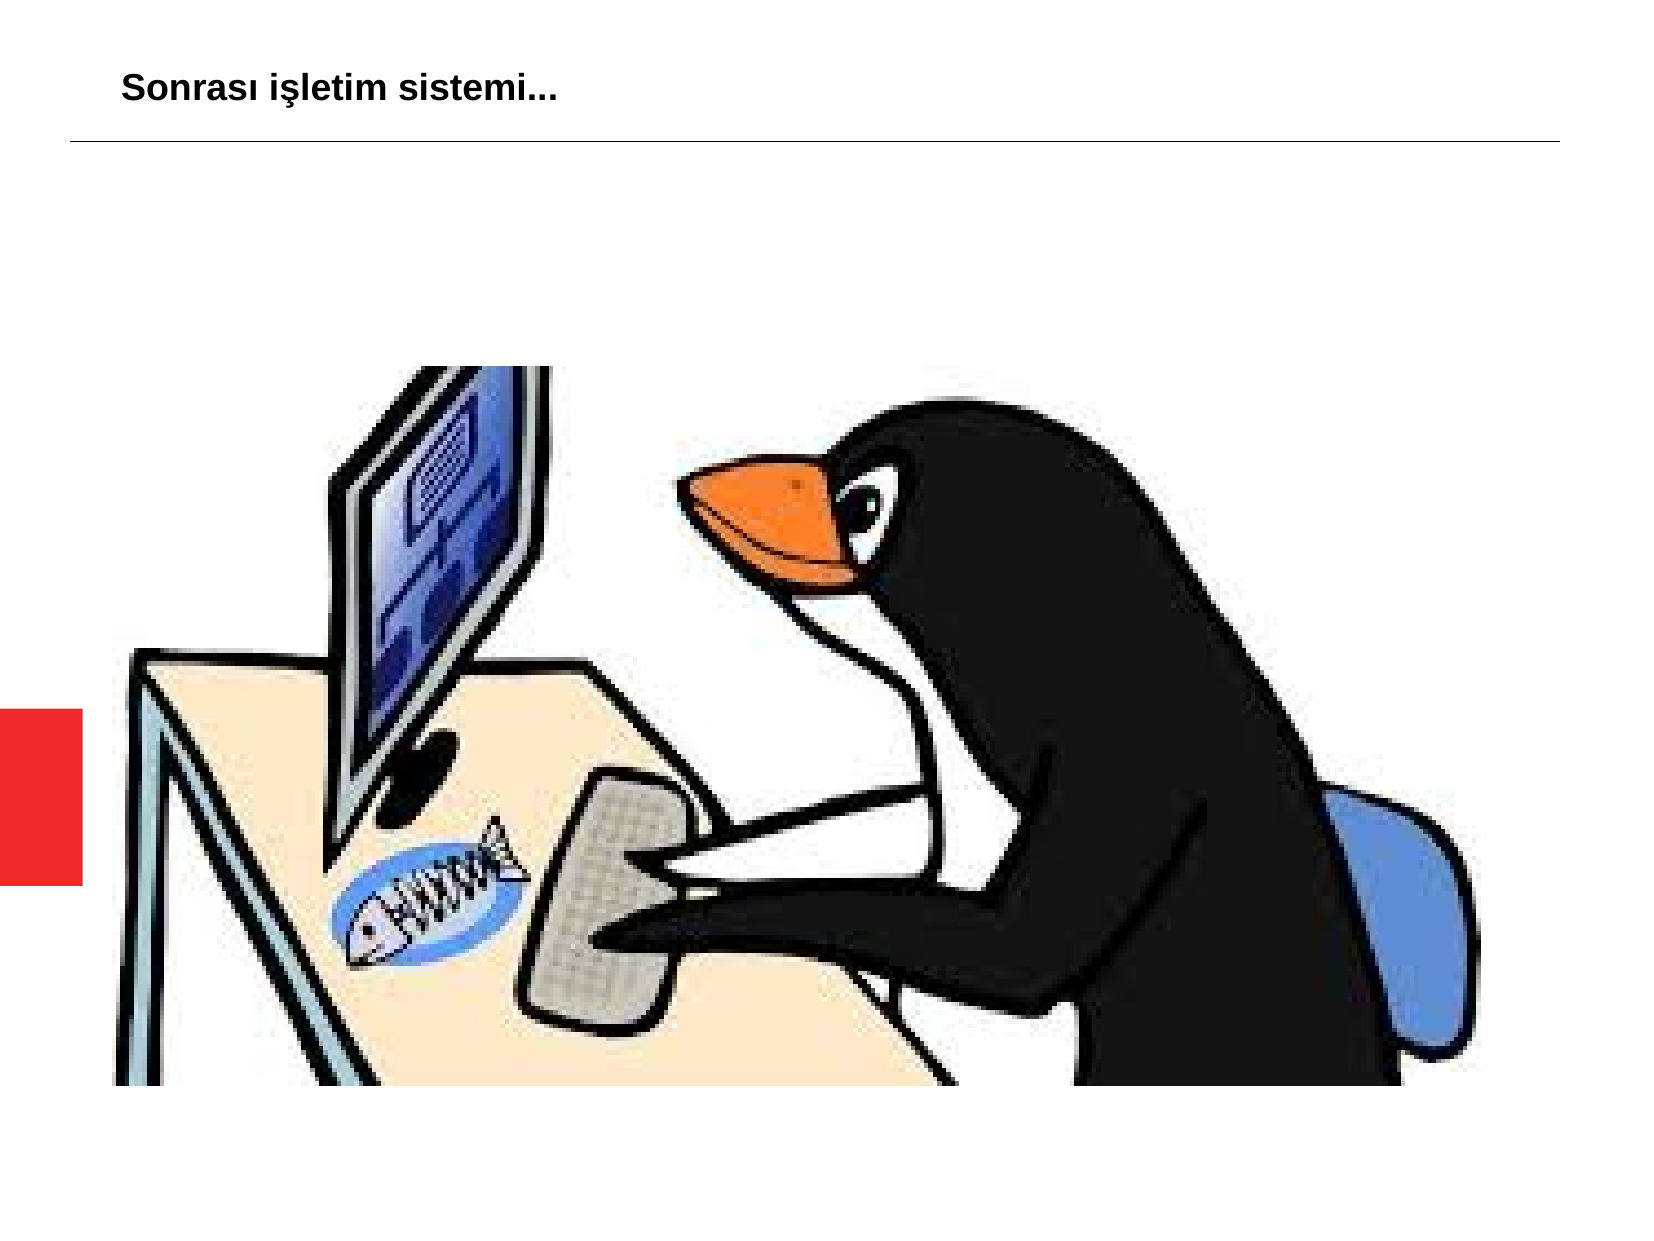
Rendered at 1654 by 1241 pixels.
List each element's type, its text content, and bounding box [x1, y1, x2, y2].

text_box Sonrası işletim sistemi... [106, 59, 1536, 116]
picture [112, 366, 1481, 1086]
